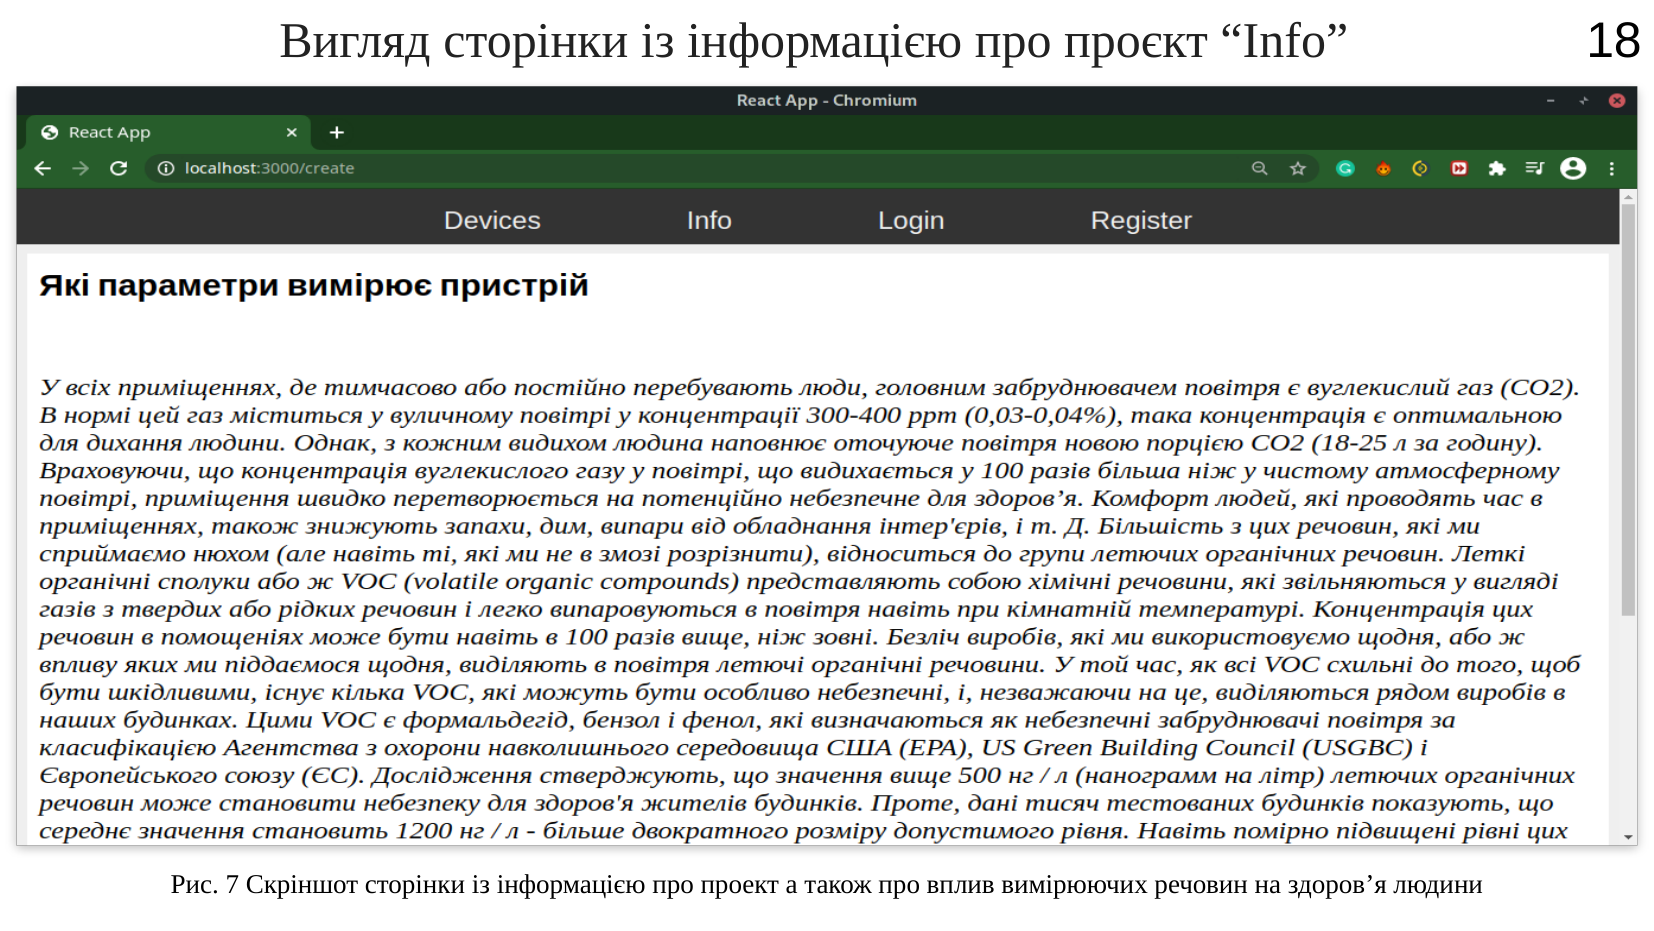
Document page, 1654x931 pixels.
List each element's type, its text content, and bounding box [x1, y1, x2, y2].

text_box Вигляд сторінки із інформацією про проєкт “Info” [264, 0, 1390, 76]
text_box <номер> [1571, 0, 1654, 75]
text_box Рис. 7 Скріншот сторінки із інформацією про проект а також про вплив вимірюючих речовин на здоров’я людини [155, 862, 1498, 908]
picture [0, 75, 1654, 863]
